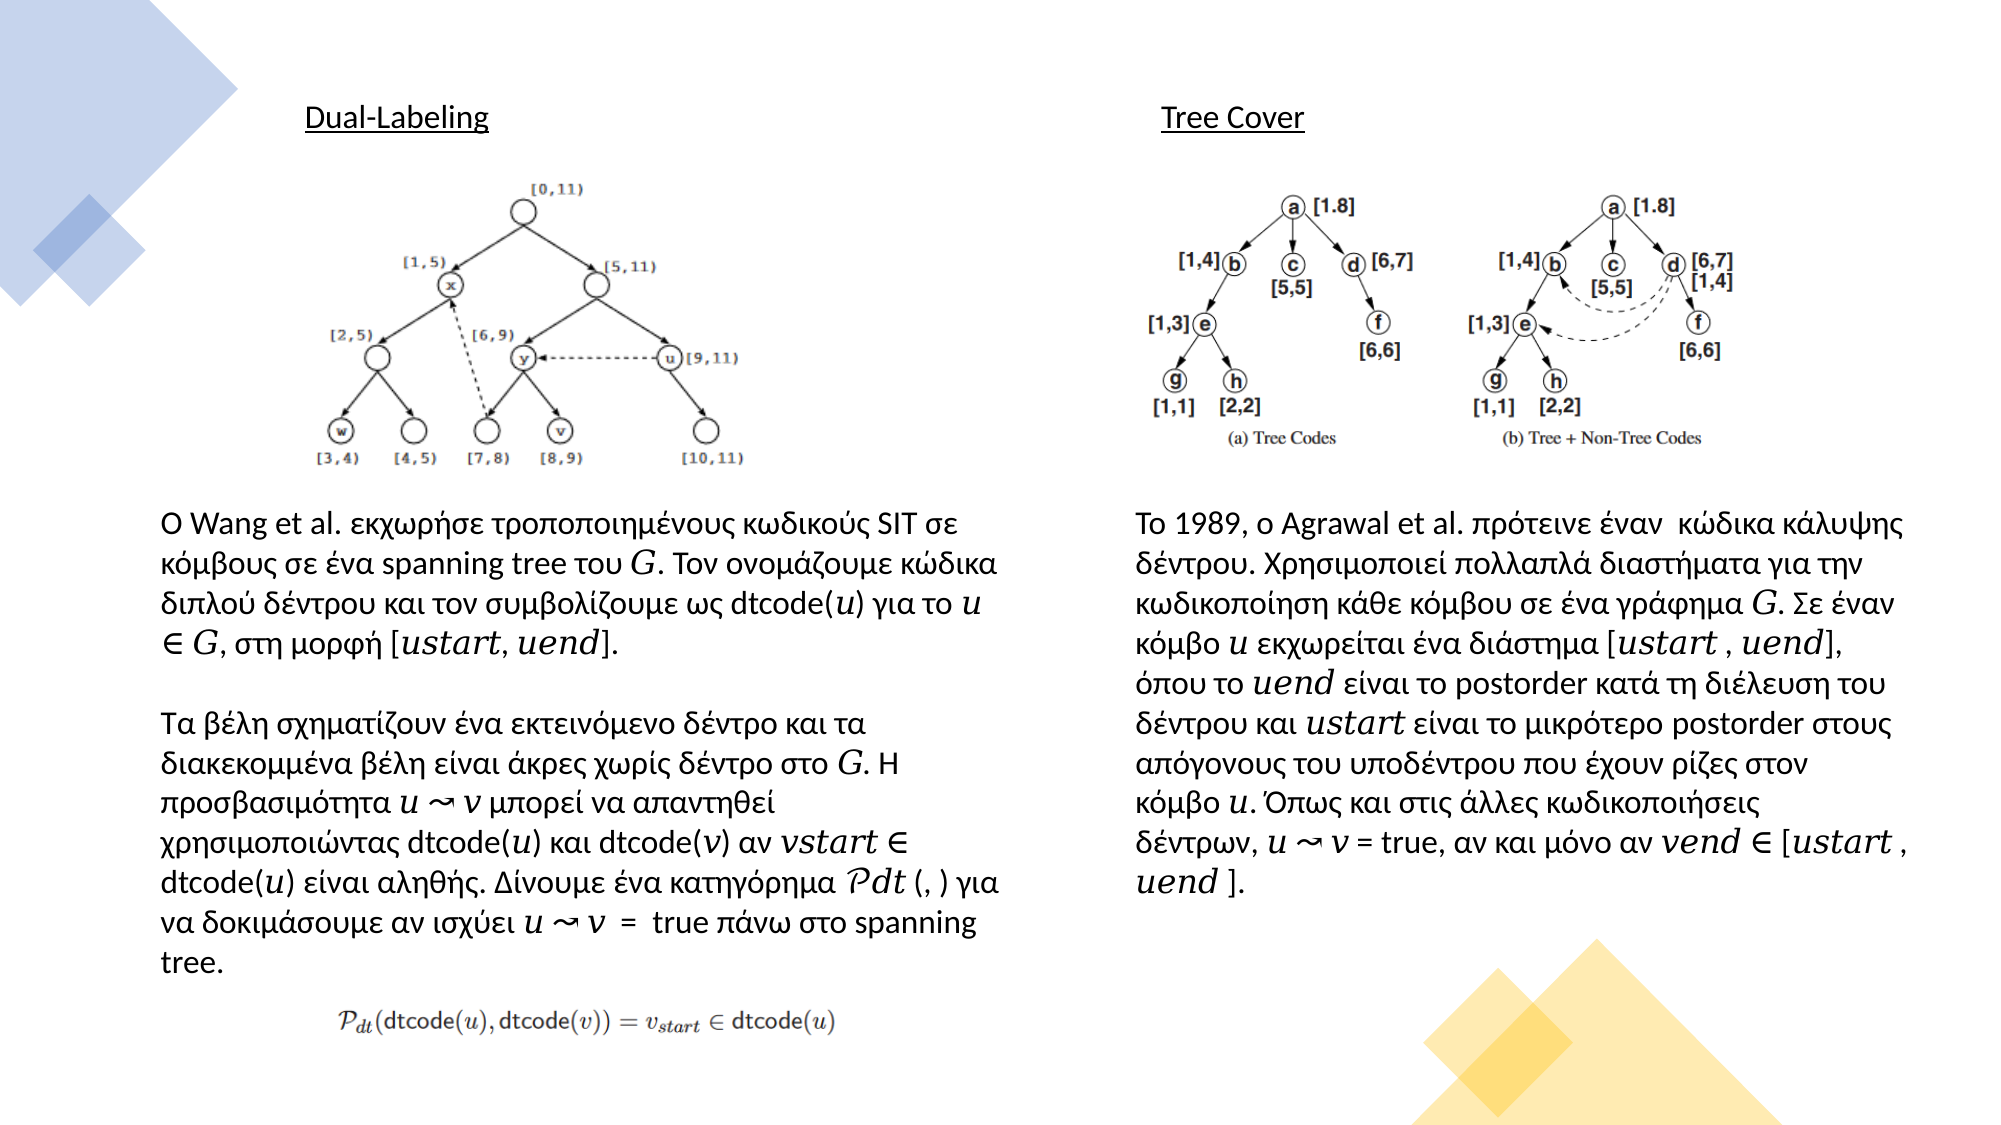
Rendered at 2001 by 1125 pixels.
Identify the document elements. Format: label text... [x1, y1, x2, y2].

picture [323, 993, 844, 1050]
text_box Tree Cover [1145, 88, 1372, 144]
picture [1145, 163, 1748, 450]
text_box To 1989, ο Agrawal et al. πρότεινε έναν κώδικα κάλυψης δέντρου. Χρησιμοποιεί πολλαπλά διαστήματα για την κωδικοποίηση κάθε κόμβου σε ένα γράφημα 𝐺. Σε έναν κόμβο 𝑢 εκχωρείται ένα διάστημα [𝑢𝑠𝑡𝑎𝑟𝑡 , 𝑢𝑒𝑛𝑑], όπου το 𝑢𝑒𝑛𝑑 είναι το postorder κατά τη διέλευση του δέντρου και 𝑢𝑠𝑡𝑎𝑟𝑡 είναι το μικρότερο postorder στους απόγονους του υποδέντρου που έχουν ρίζες στον κόμβο 𝑢. Όπως και στις άλλες κωδικοποιήσεις δέντρων, 𝑢 ↝ 𝑣 = true, αν και μόνο αν 𝑣𝑒𝑛𝑑 ∈ [𝑢𝑠𝑡𝑎𝑟𝑡 , 𝑢𝑒𝑛𝑑 ]. [1120, 493, 1931, 873]
text_box [0, 0, 2000, 1125]
text_box Ο Wang et al. εκχωρήσε τροποποιημένους κωδικούς SIT σε κόμβους σε ένα spanning tree του 𝐺. Τον ονομάζουμε κώδικα διπλού δέντρου και τον συμβολίζουμε ως dtcode(𝑢) για το 𝑢 ∈ 𝐺, στη μορφή [𝑢𝑠𝑡𝑎𝑟𝑡, 𝑢𝑒𝑛𝑑]. Τα βέλη σχηματίζουν ένα εκτεινόμενο δέντρο και τα διακεκομμένα βέλη είναι άκρες χωρίς δέντρο στο 𝐺. Η προσβασιμότητα 𝑢 ↝ 𝑣 μπορεί να απαντηθεί χρησιμοποιώντας dtcode(𝑢) και dtcode(𝑣) αν 𝑣𝑠𝑡𝑎𝑟𝑡 ∈ dtcode(𝑢) είναι αληθής. Δίνουμε ένα κατηγόρημα 𝒫𝑑𝑡 (, ) για να δοκιμάσουμε αν ισχύει 𝑢 ↝ 𝑣 = true πάνω στο spanning tree. [145, 493, 1021, 994]
text_box Dual-Labeling [289, 88, 1145, 144]
picture [289, 175, 784, 479]
